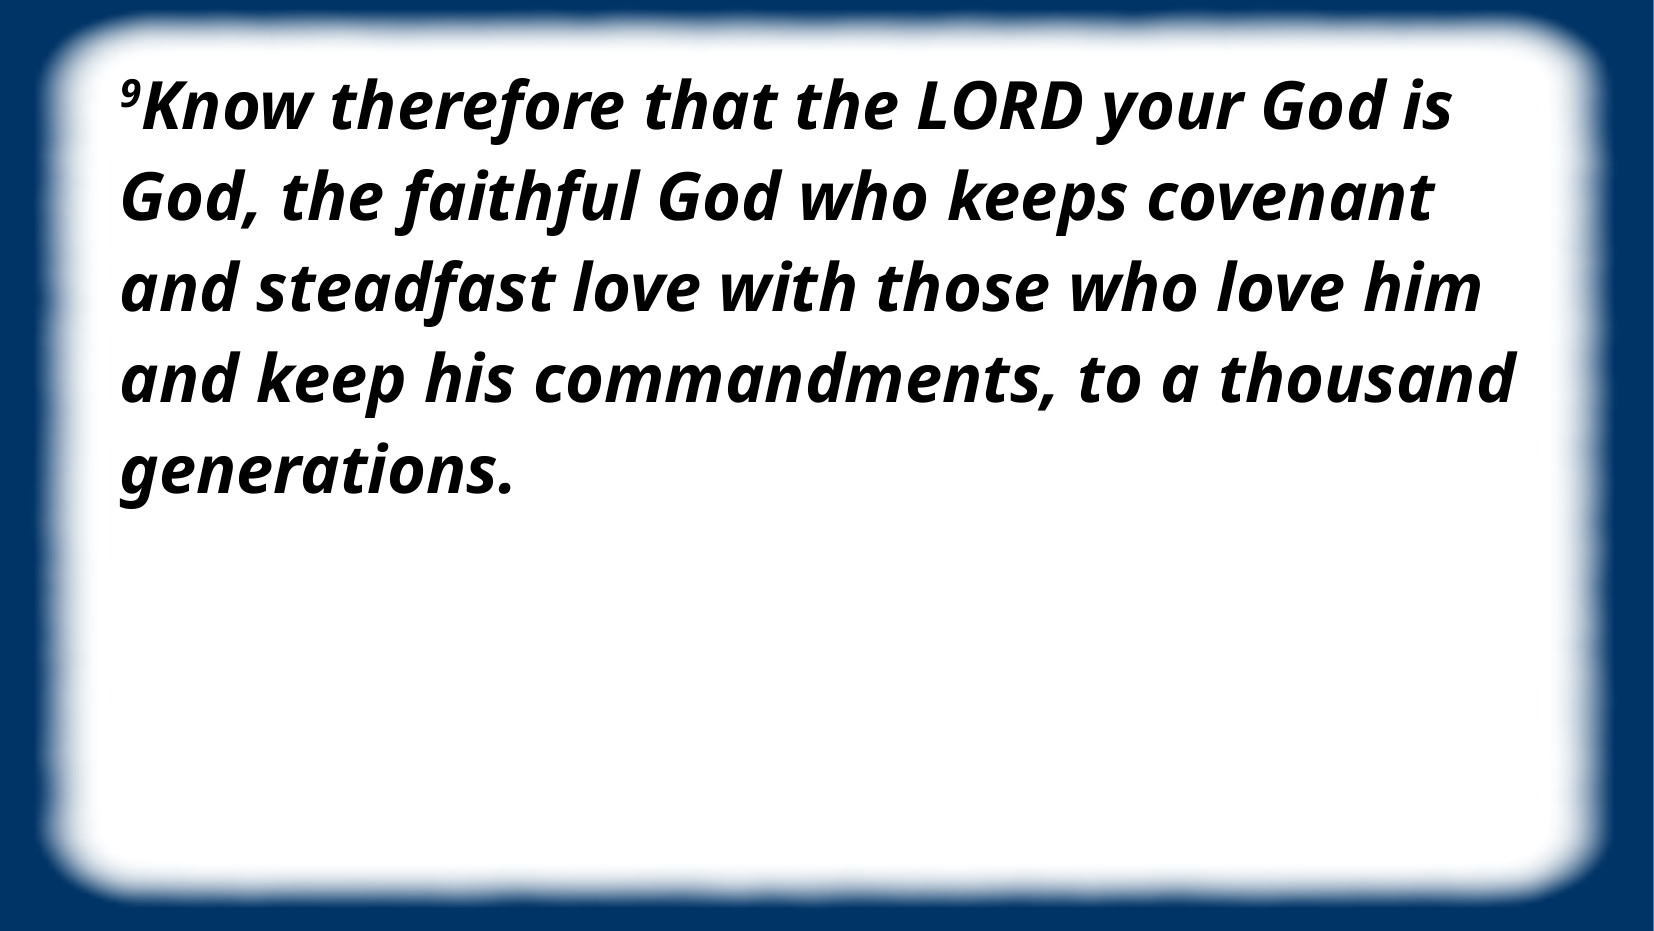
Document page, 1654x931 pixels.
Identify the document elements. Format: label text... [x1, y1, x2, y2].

picture [0, 0, 1654, 931]
text_box 9Know therefore that the LORD your God is God, the faithful God who keeps covenant and steadfast love with those who love him and keep his commandments, to a thousand generations. [105, 51, 1546, 566]
